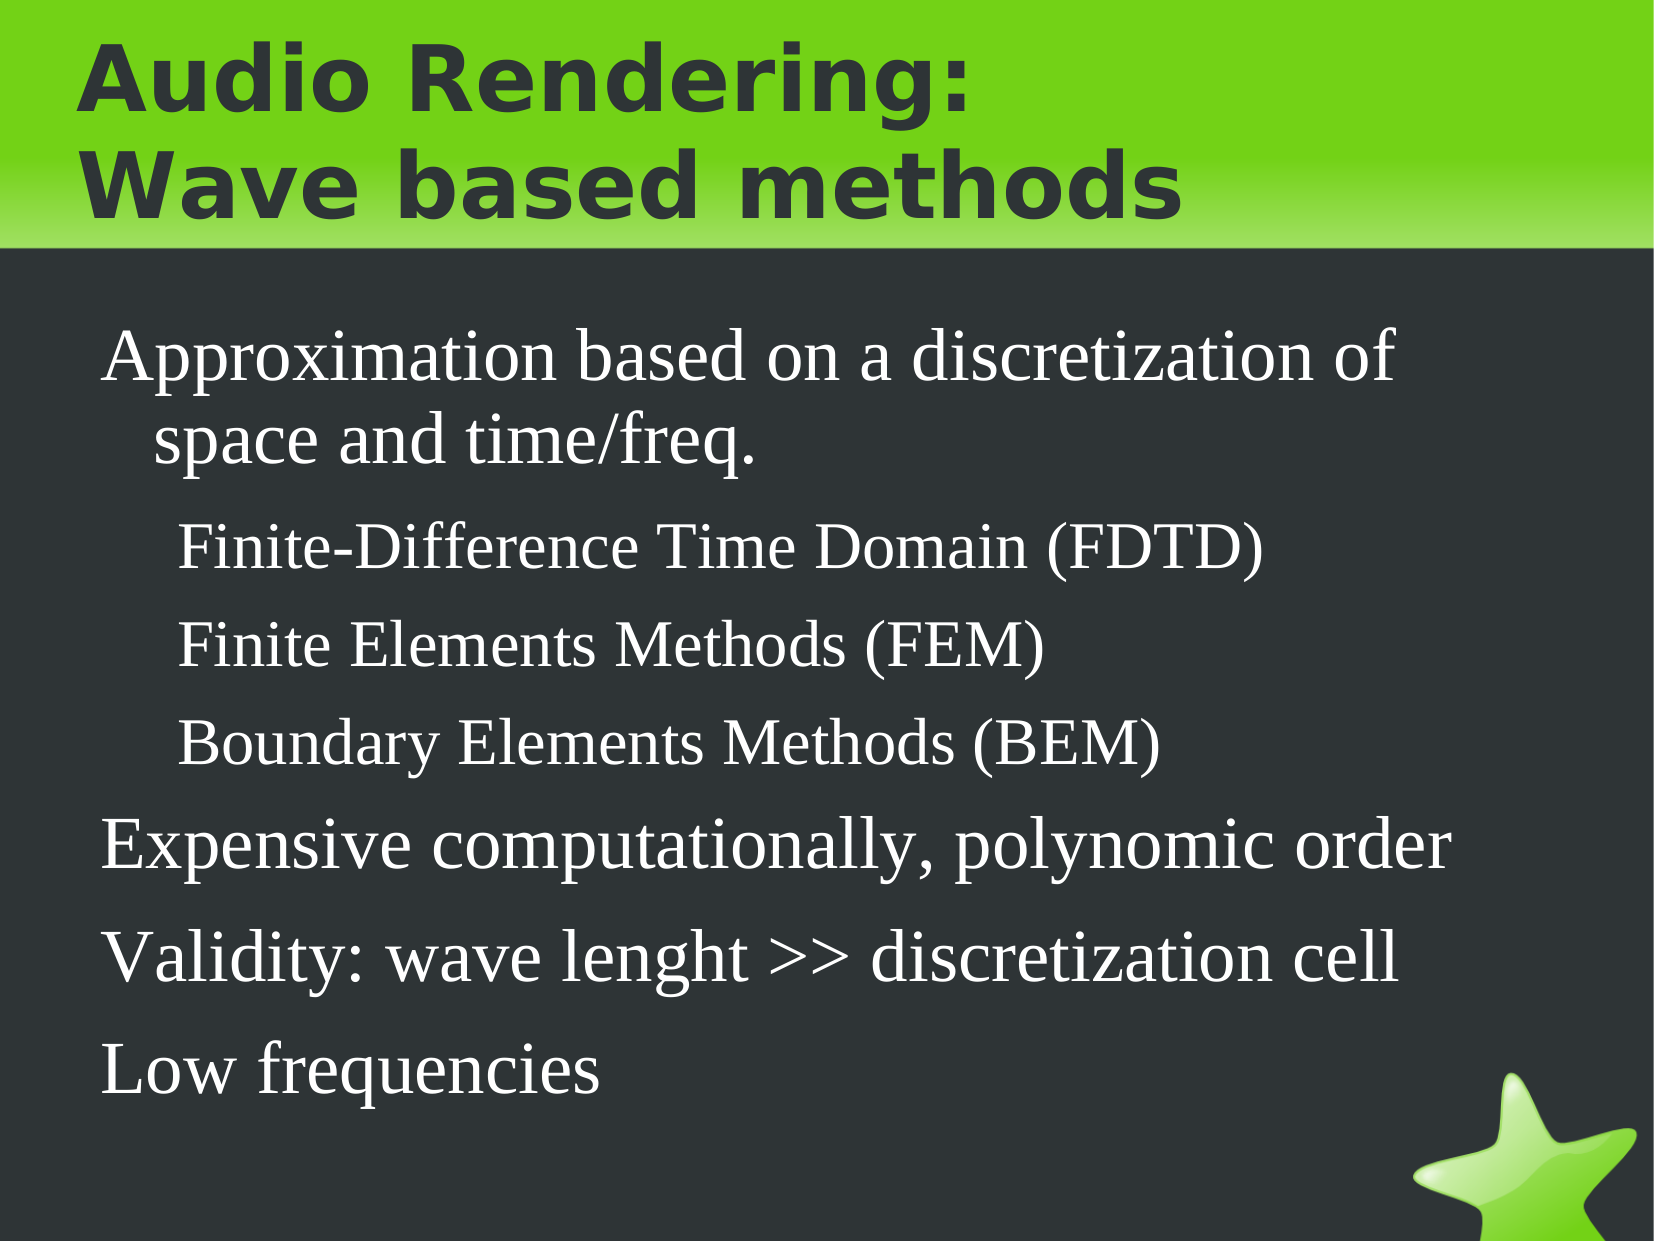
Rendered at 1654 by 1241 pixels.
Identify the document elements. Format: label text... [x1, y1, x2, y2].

title Audio Rendering: Wave based methods [76, 25, 1565, 240]
picture [0, 0, 1654, 1241]
list Approximation based on a discretization of space and time/freq. Finite-Difference Time Domain (FDTD) Finite Elements Methods (FEM) Boundary Elements Methods (BEM) Expensive computationally, polynomic order Validity: wave lenght >> discretization cell Low frequencies [82, 313, 1571, 1170]
